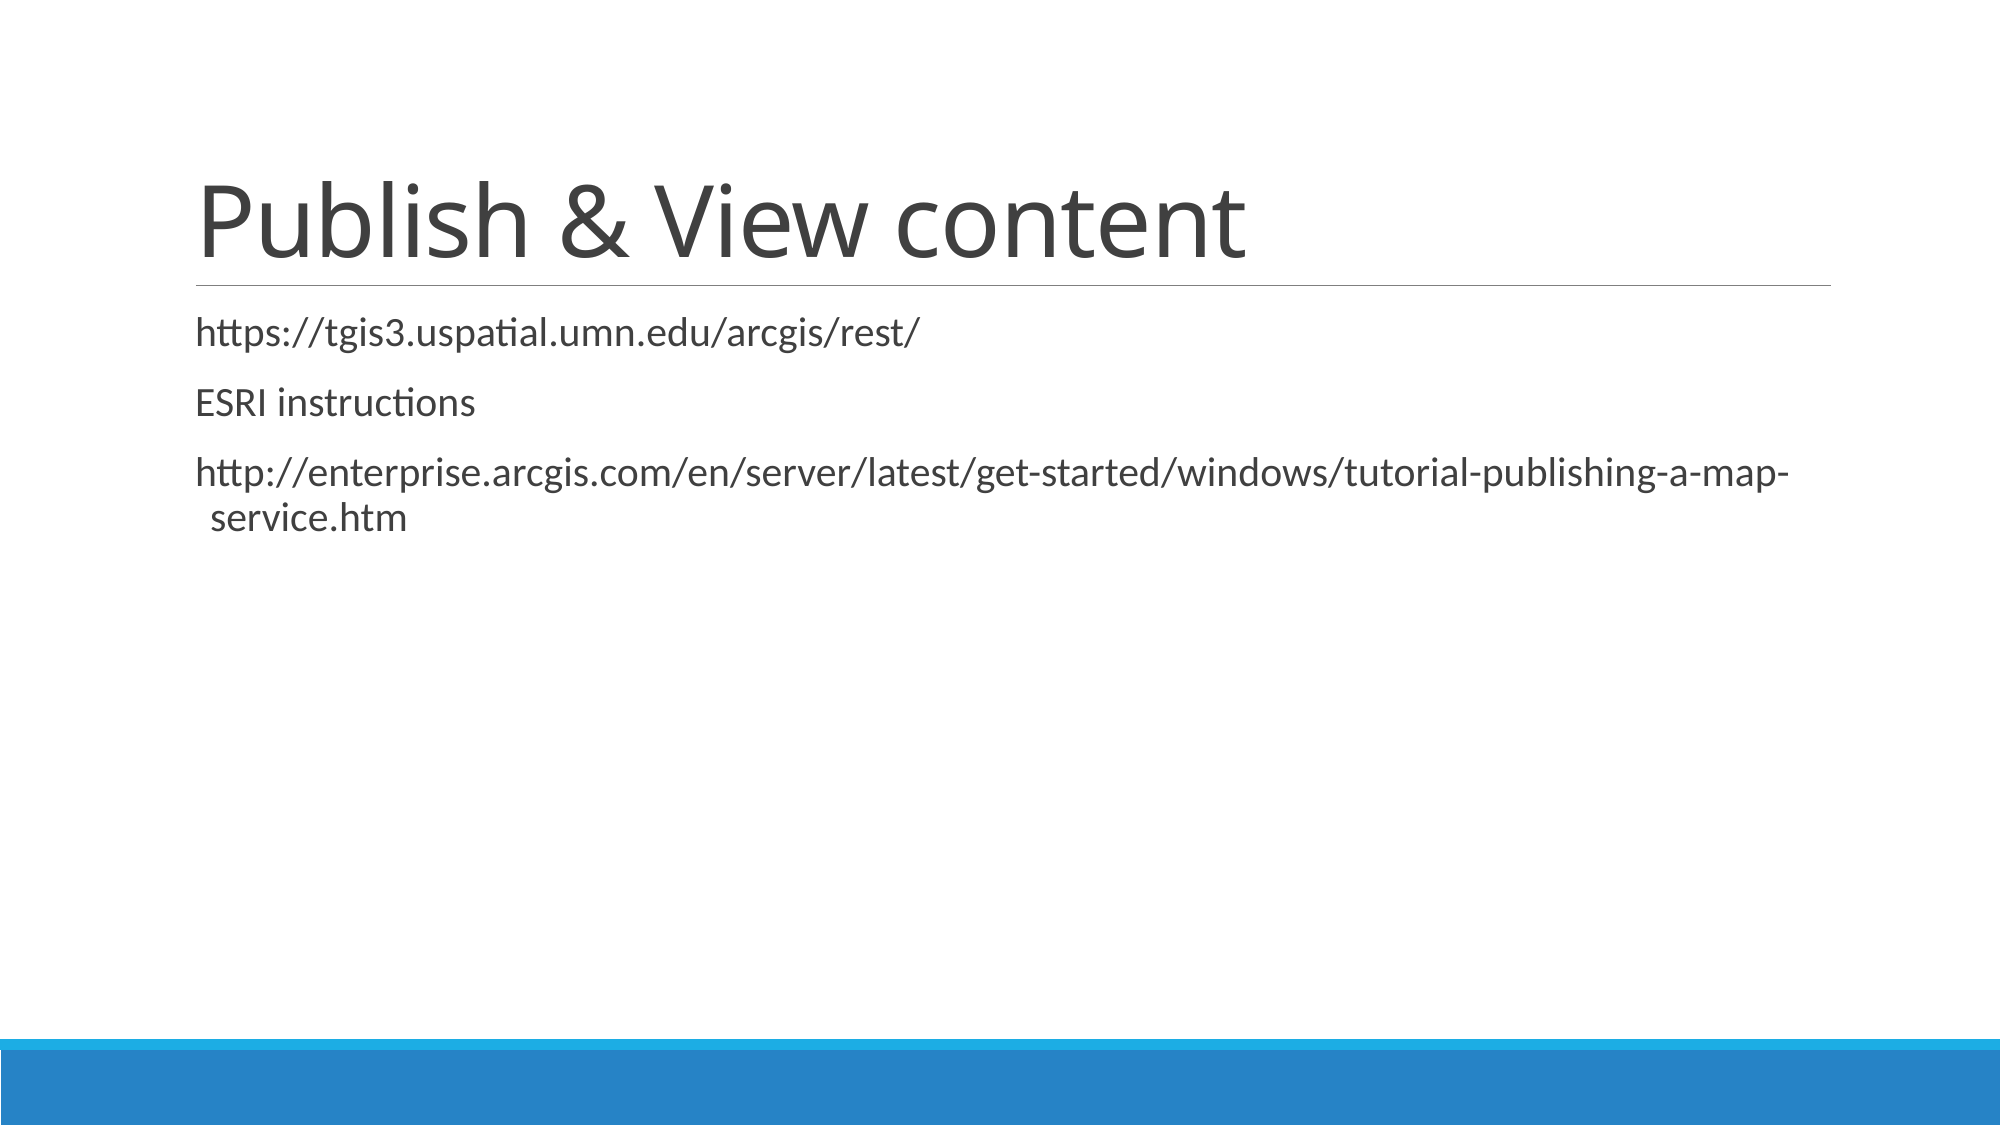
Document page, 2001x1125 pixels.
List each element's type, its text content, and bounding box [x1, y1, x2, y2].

list https://tgis3.uspatial.umn.edu/arcgis/rest/ ESRI instructions http://enterprise.arcgis.com/en/server/latest/get-started/windows/tutorial-publishing-a-map-service.htm [180, 302, 1831, 963]
title Publish & View content [180, 47, 1831, 286]
